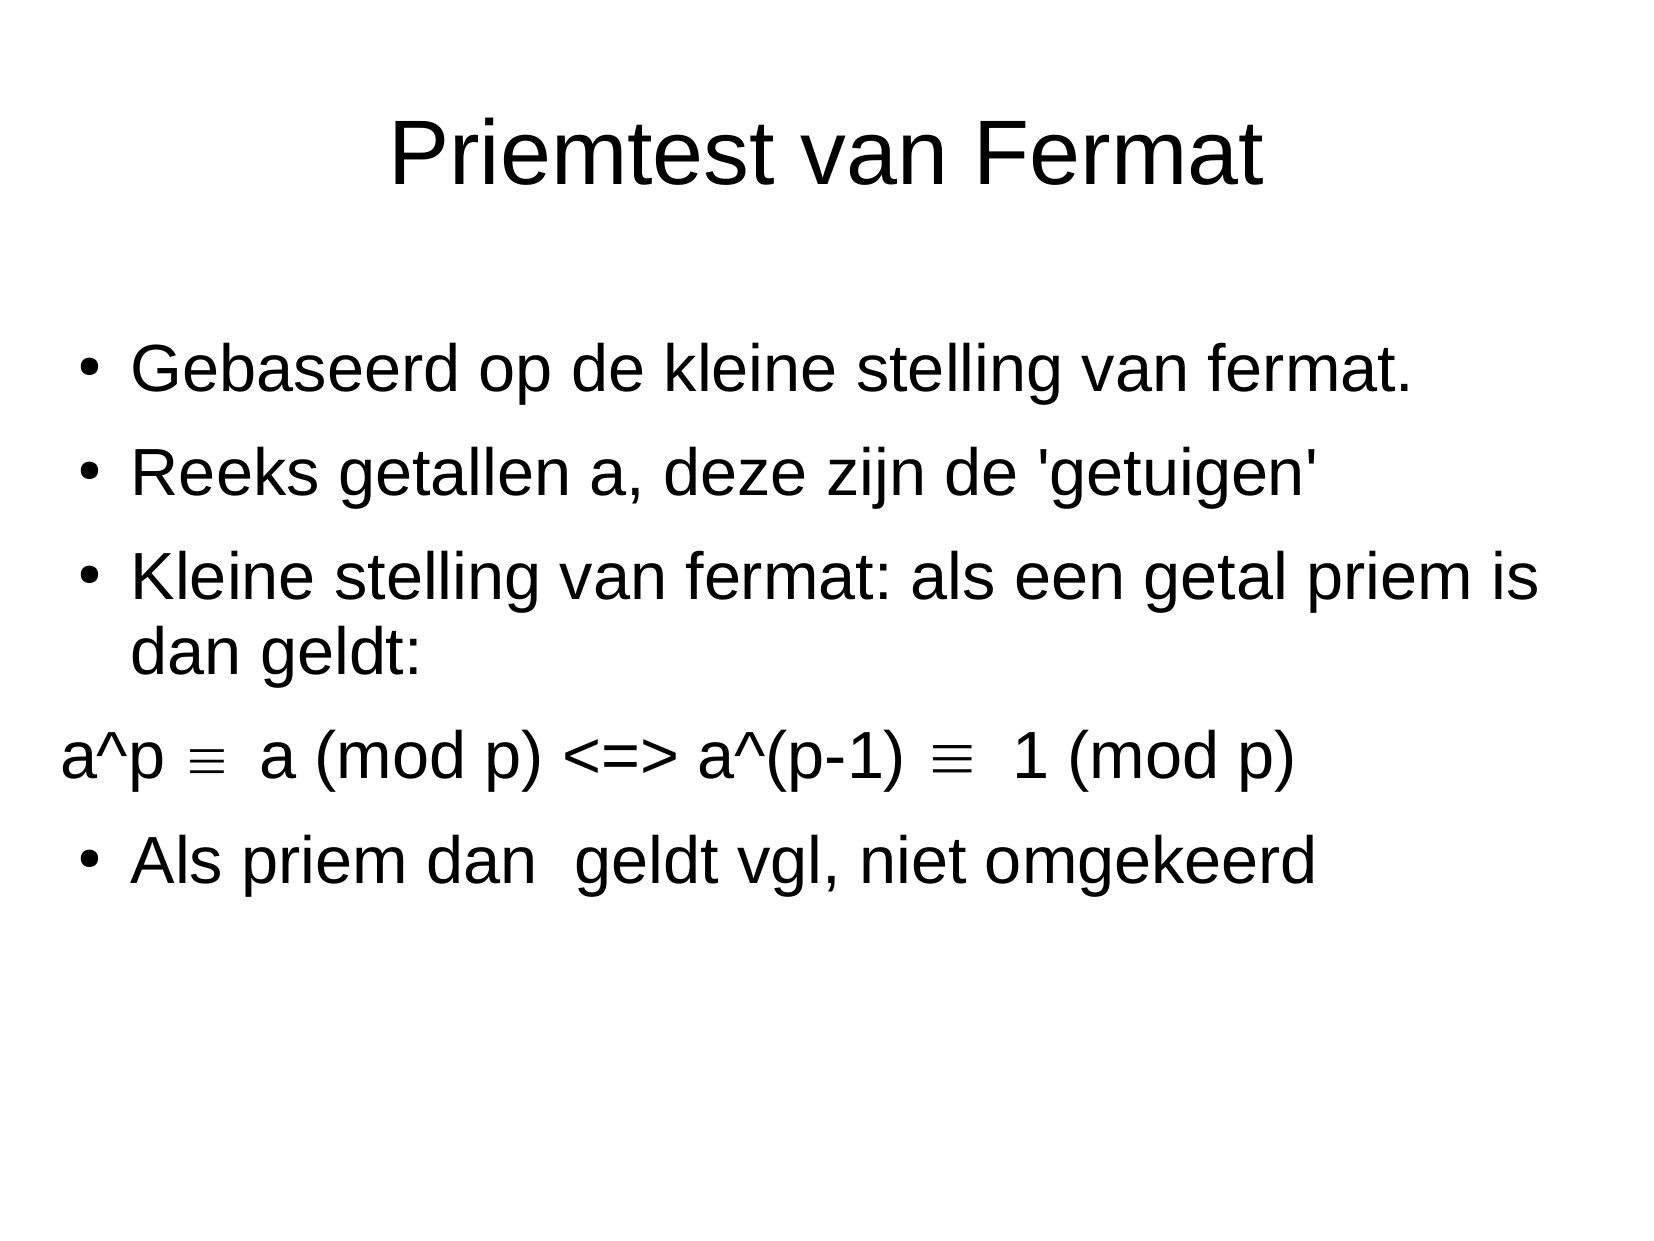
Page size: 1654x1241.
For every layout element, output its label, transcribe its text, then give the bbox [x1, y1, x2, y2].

list Gebaseerd op de kleine stelling van fermat. Reeks getallen a, deze zijn de 'getuigen' Kleine stelling van fermat: als een getal priem is dan geldt: a^p ≡ a (mod p) <=> a^(p-1) ≡ 1 (mod p) Als priem dan geldt vgl, niet omgekeerd [60, 330, 1549, 1051]
title Priemtest van Fermat [82, 49, 1571, 257]
